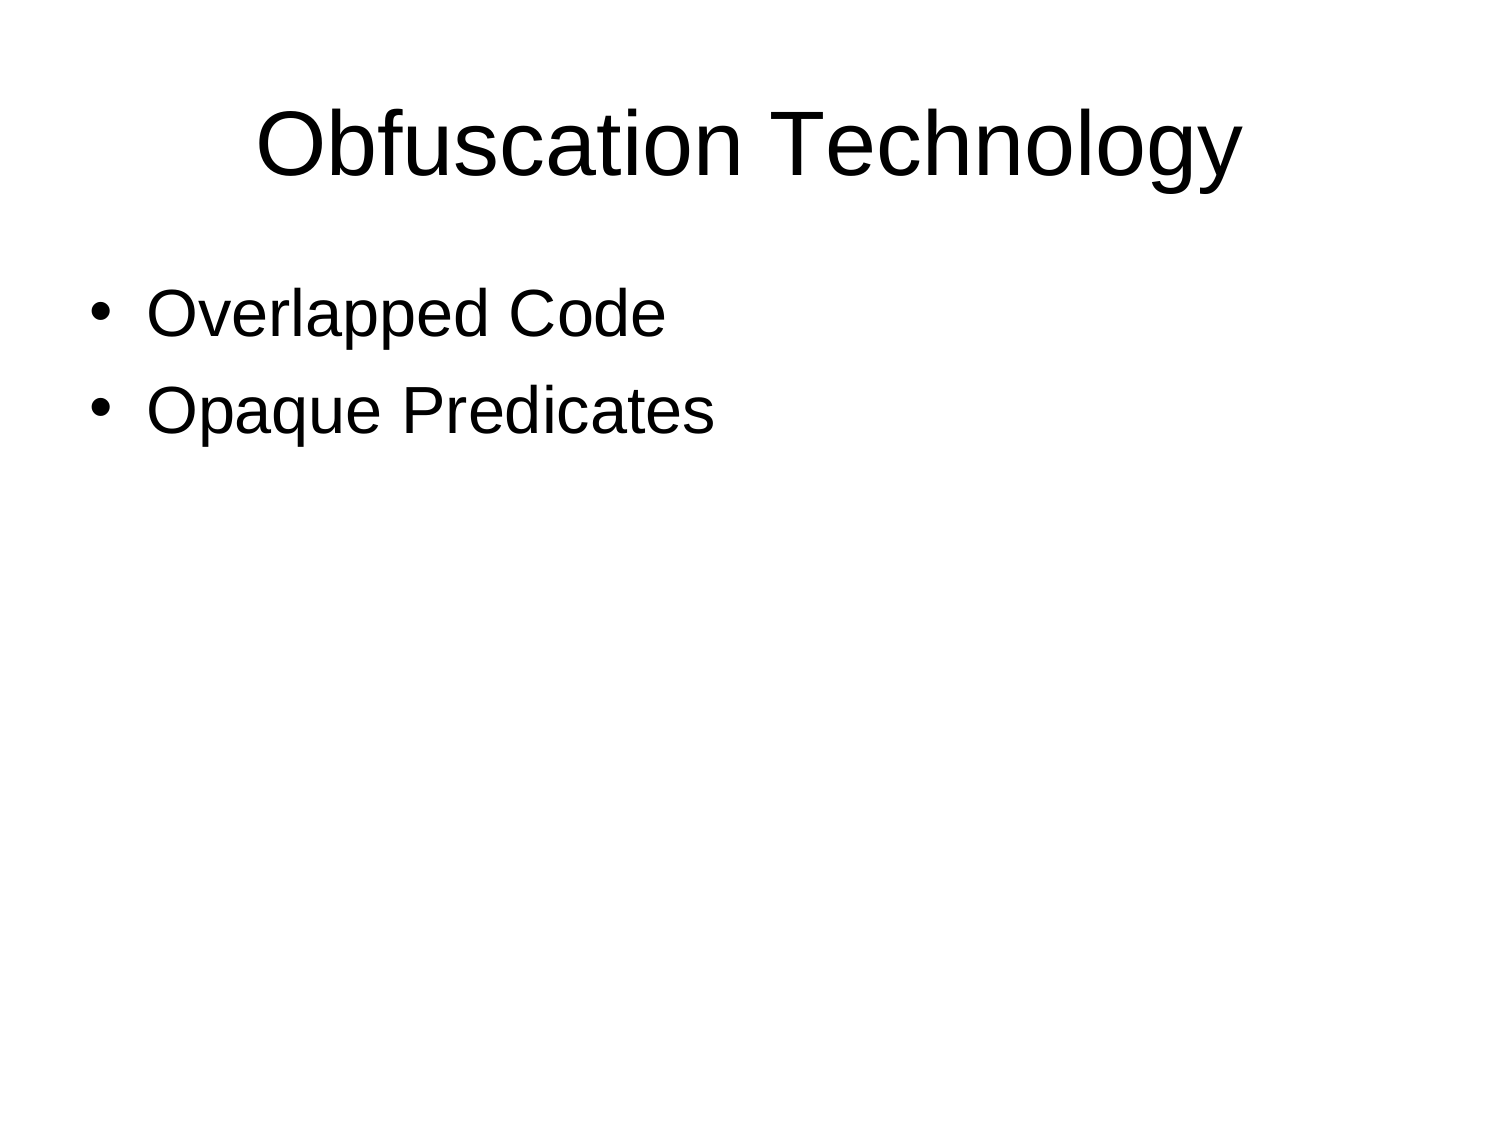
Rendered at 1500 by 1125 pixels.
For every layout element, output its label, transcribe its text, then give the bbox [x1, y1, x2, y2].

title Obfuscation Technology [75, 37, 1426, 241]
list Overlapped Code Opaque Predicates [75, 262, 1426, 1021]
